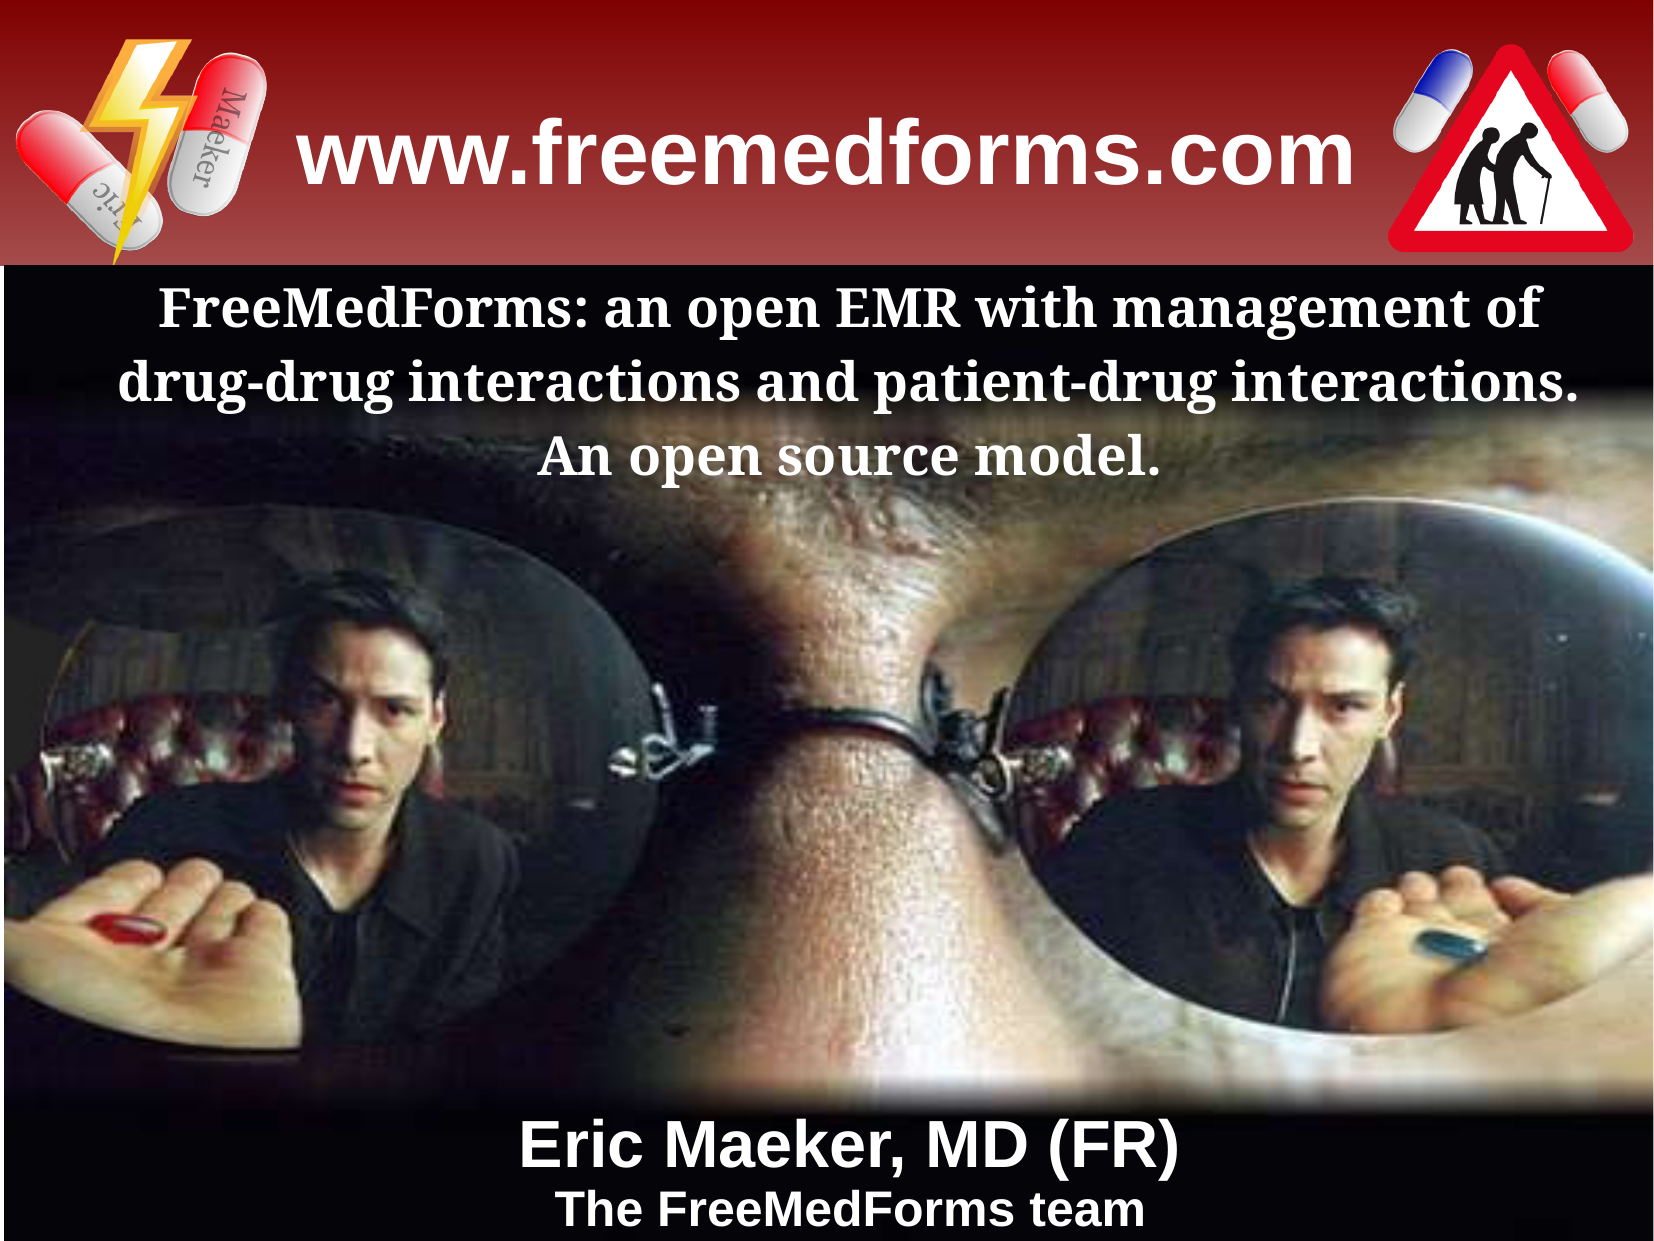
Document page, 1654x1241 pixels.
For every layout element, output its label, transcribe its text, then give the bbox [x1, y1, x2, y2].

title www.freemedforms.com [295, 49, 1359, 257]
picture [0, 29, 1654, 1241]
subtitle FreeMedForms: an open EMR with management of drug-drug interactions and patient-drug interactions. An open source model. Eric Maeker, MD (FR) The FreeMedForms team [106, 288, 1595, 1219]
